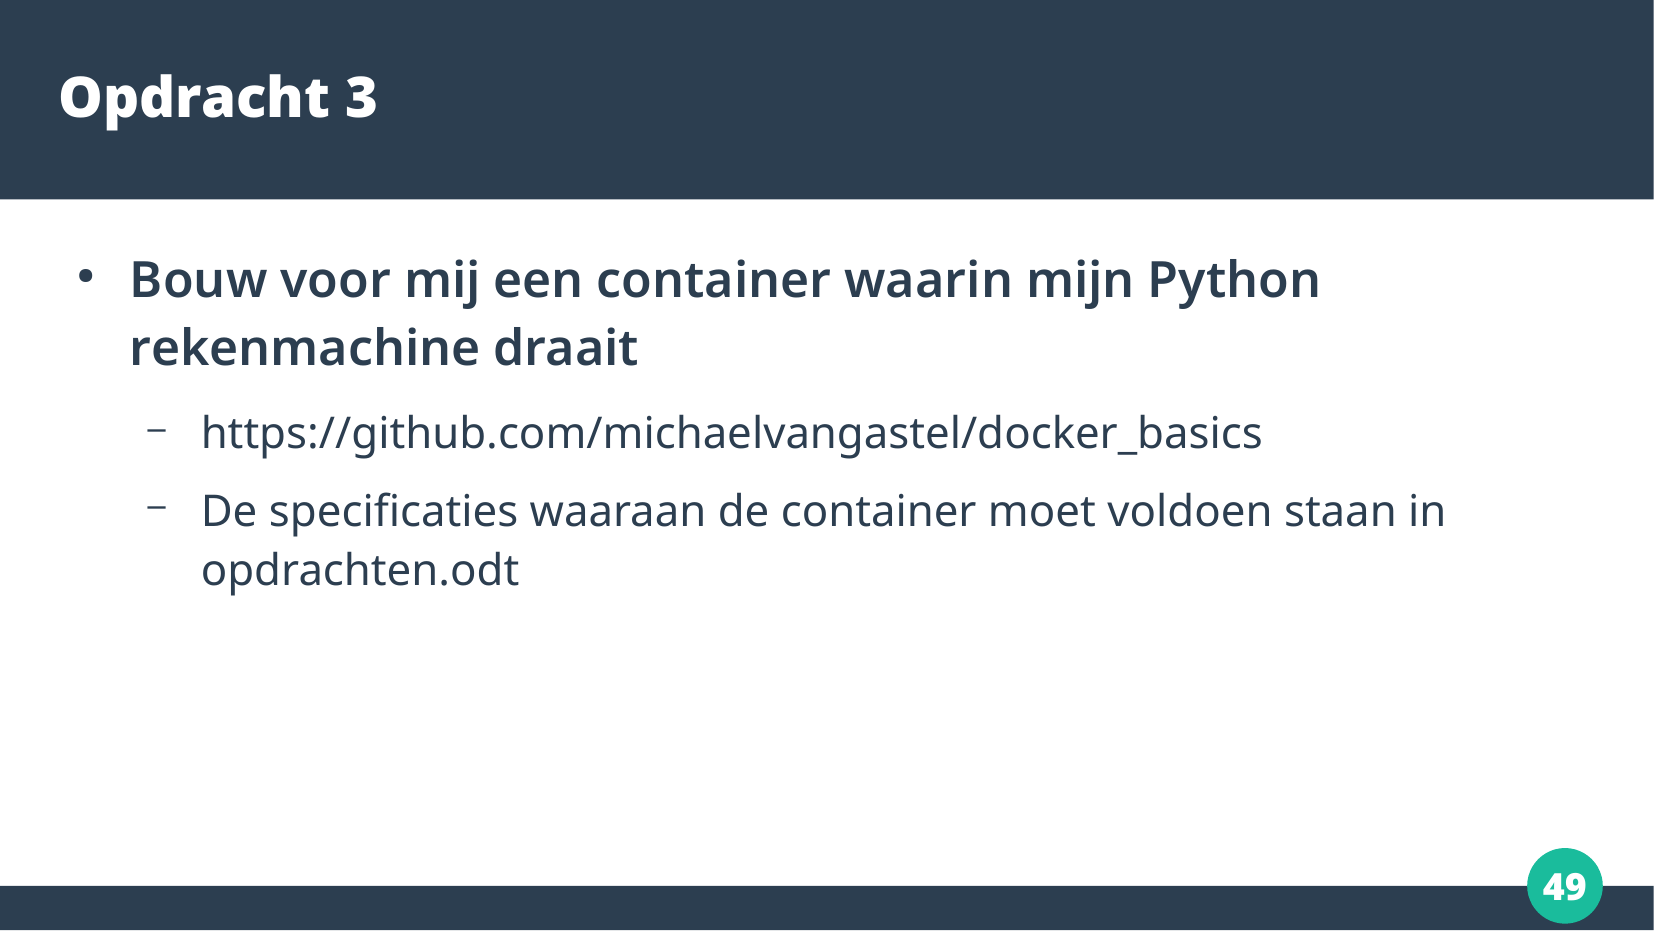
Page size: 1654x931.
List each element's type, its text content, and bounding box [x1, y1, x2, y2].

title Opdracht 3 [59, 37, 1595, 156]
list Bouw voor mij een container waarin mijn Python rekenmachine draait https://github.com/michaelvangastel/docker_basics De specificaties waaraan de container moet voldoen staan in opdrachten.odt [59, 243, 1595, 864]
